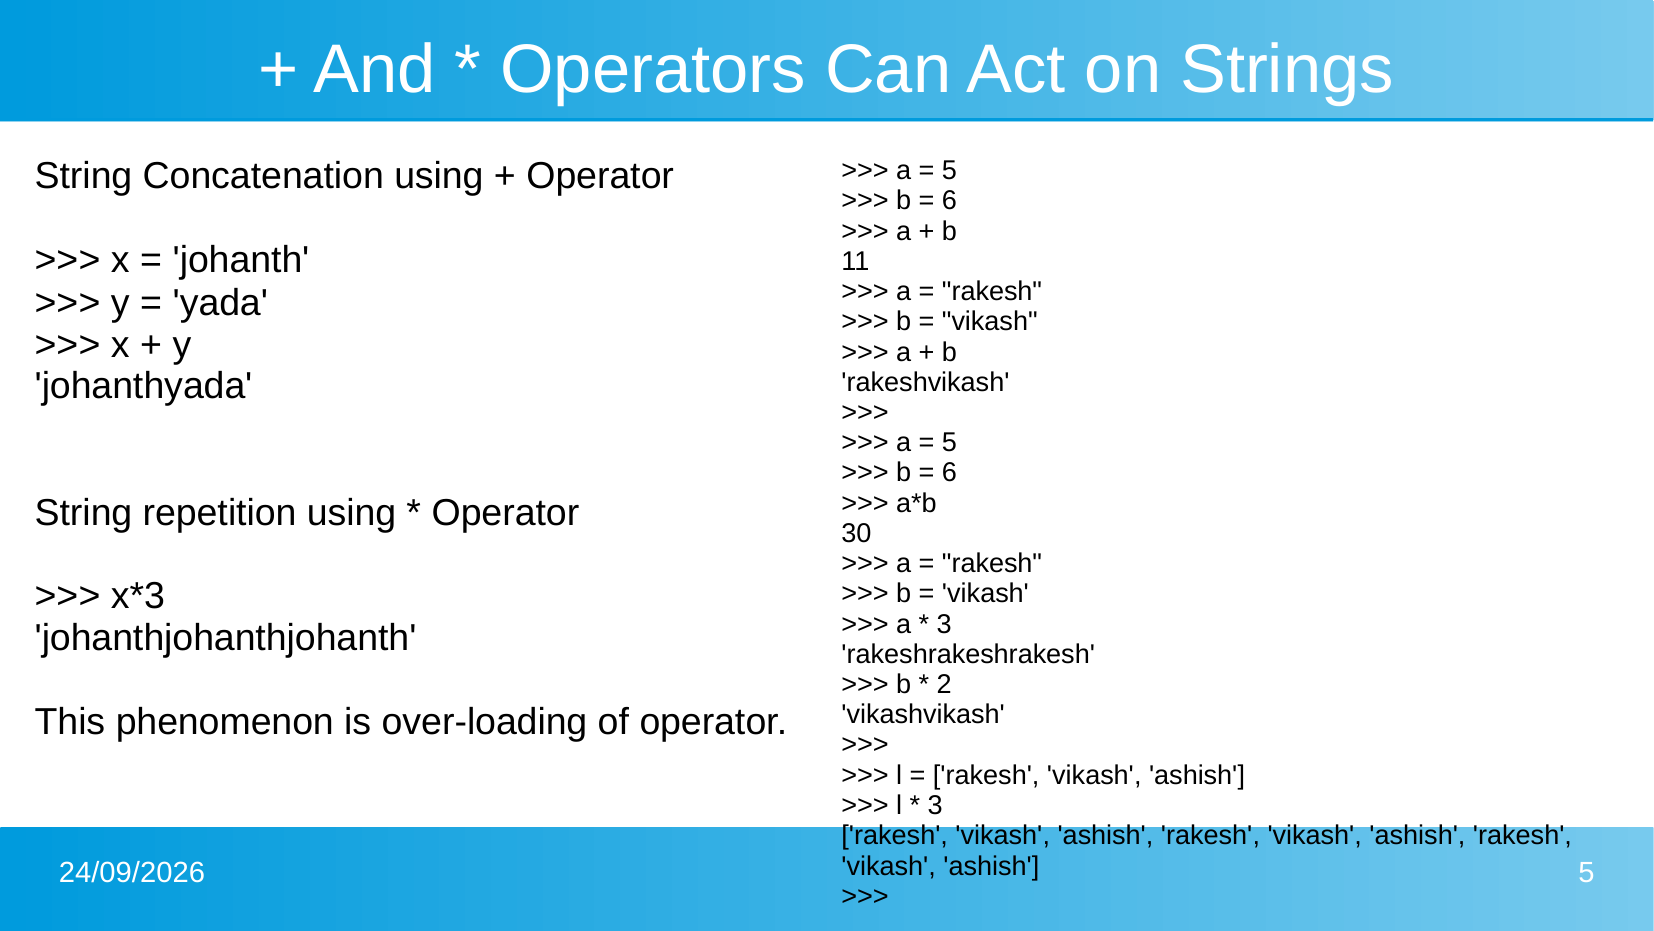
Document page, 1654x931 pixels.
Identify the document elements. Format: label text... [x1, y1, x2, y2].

title + And * Operators Can Act on Strings [59, 29, 1595, 108]
text_box >>> a = 5 >>> b = 6 >>> a + b 11 >>> a = "rakesh" >>> b = "vikash" >>> a + b 'rakeshvikash' >>> >>> a = 5 >>> b = 6 >>> a*b 30 >>> a = "rakesh" >>> b = 'vikash' >>> a * 3 'rakeshrakeshrakesh' >>> b * 2 'vikashvikash' >>> >>> l = ['rakesh', 'vikash', 'ashish'] >>> l * 3 ['rakesh', 'vikash', 'ashish', 'rakesh', 'vikash', 'ashish', 'rakesh', 'vikash', 'ashish'] >>> [826, 147, 1625, 931]
text_box String Concatenation using + Operator >>> x = 'johanth' >>> y = 'yada' >>> x + y 'johanthyada' String repetition using * Operator >>> x*3 'johanthjohanthjohanth' This phenomenon is over-loading of operator. [19, 147, 826, 331]
